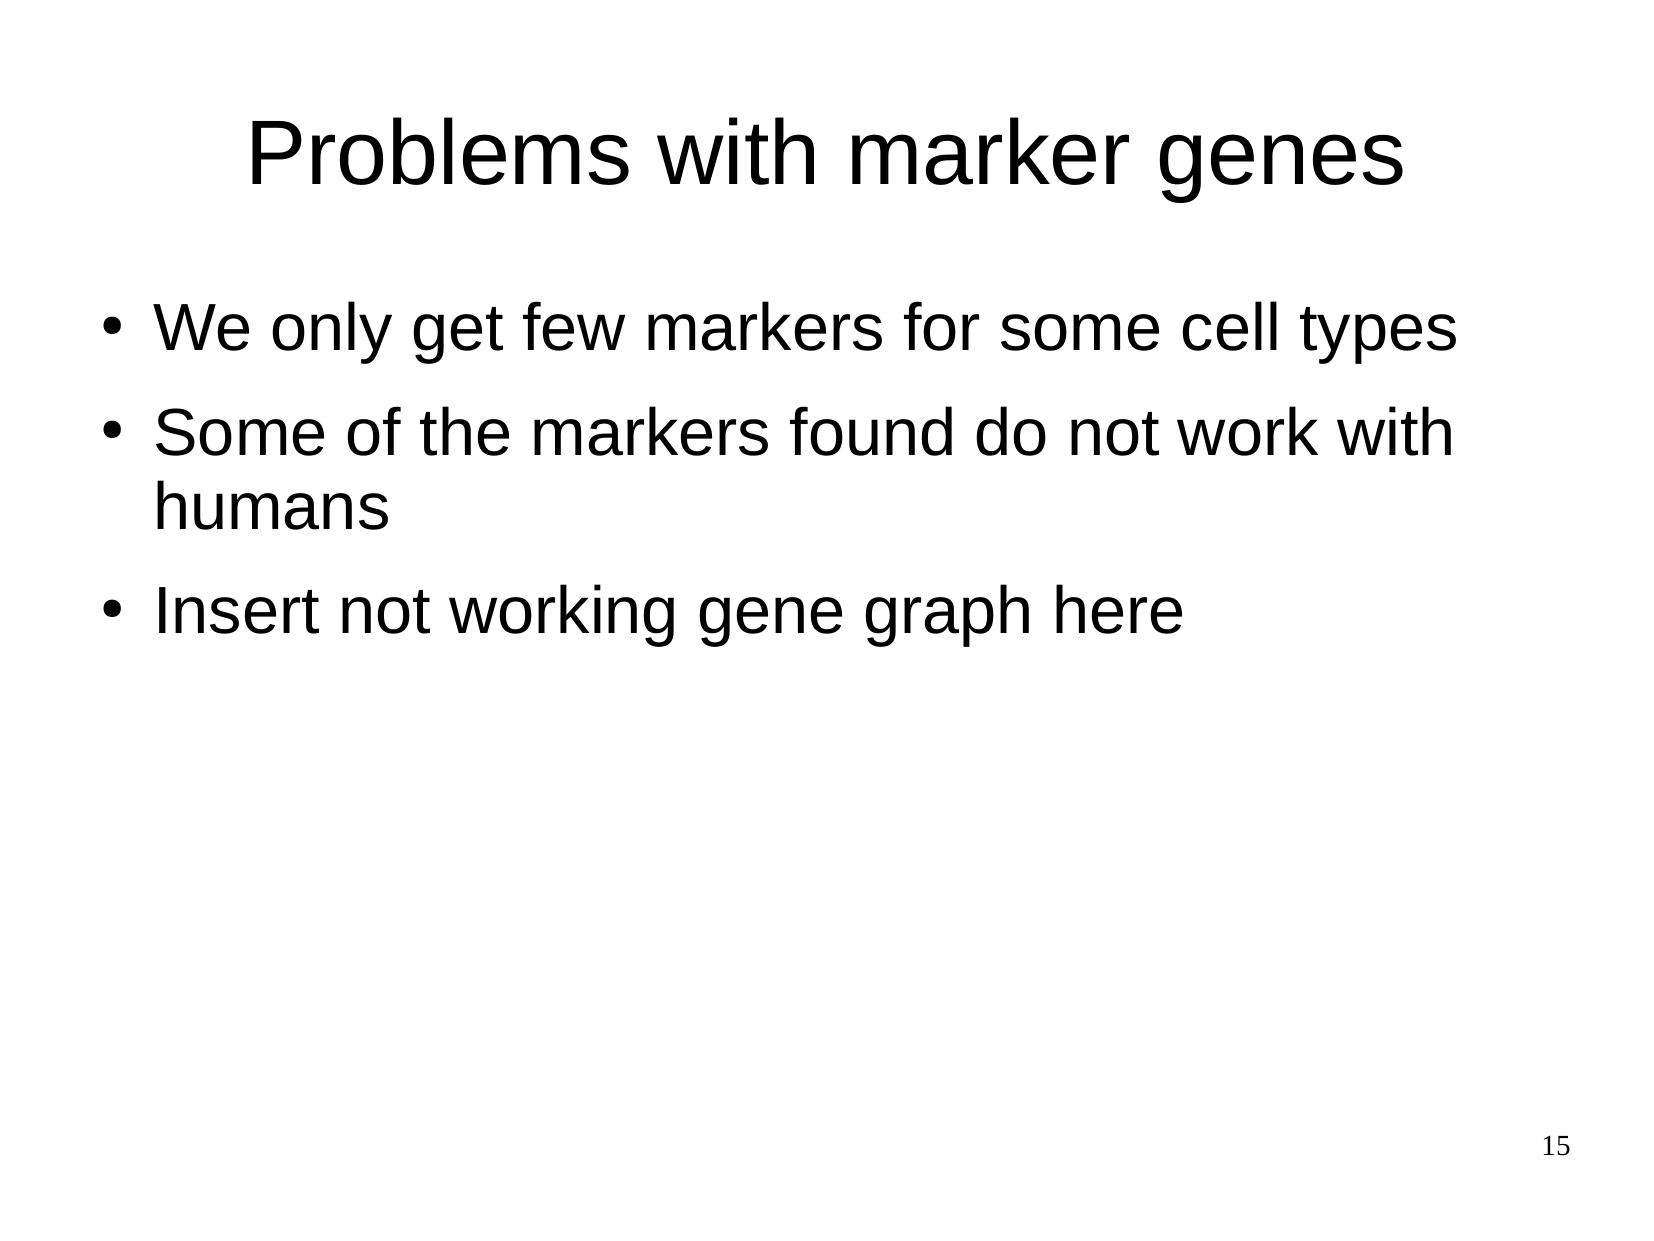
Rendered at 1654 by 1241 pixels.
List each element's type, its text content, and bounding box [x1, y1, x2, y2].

title Problems with marker genes [82, 49, 1571, 257]
list We only get few markers for some cell types Some of the markers found do not work with humans Insert not working gene graph here [82, 290, 1571, 1010]
